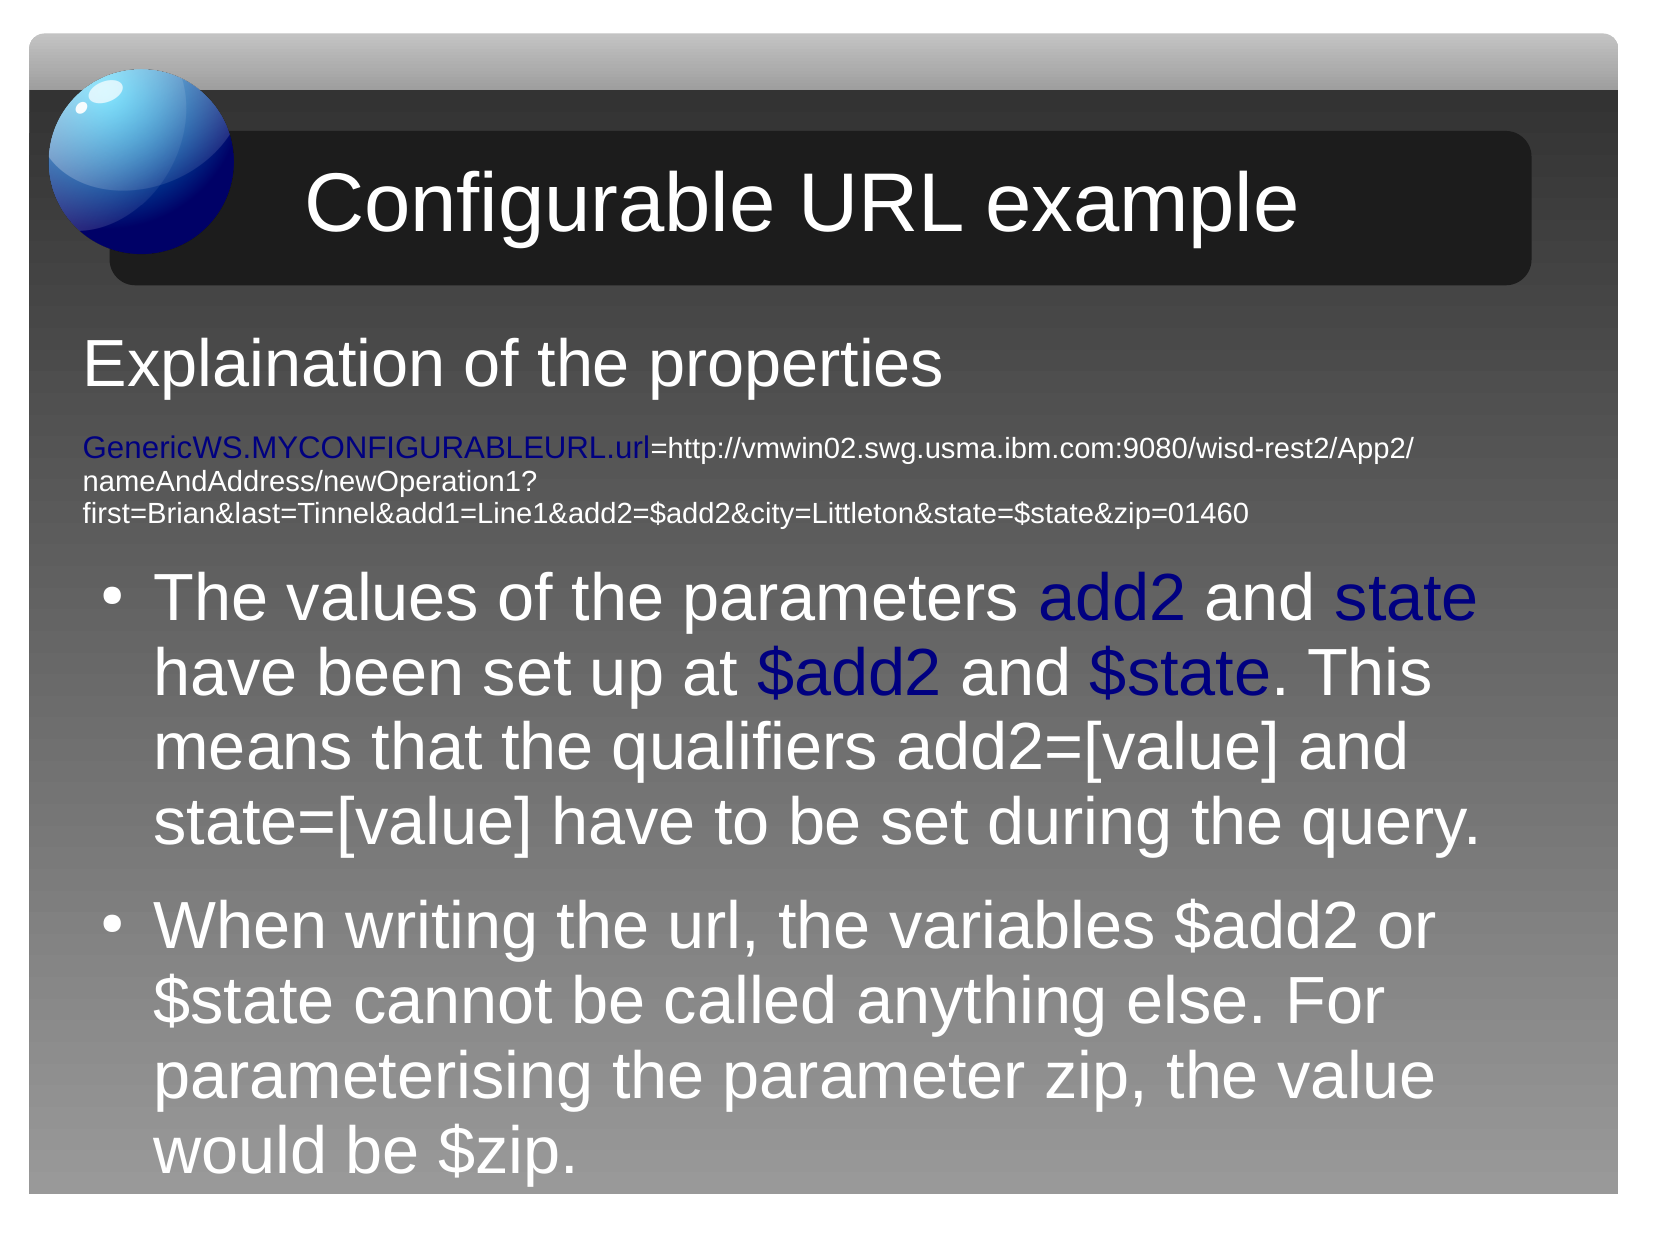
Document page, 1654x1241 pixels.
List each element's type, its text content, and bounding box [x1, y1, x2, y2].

list Explaination of the properties GenericWS.MYCONFIGURABLEURL.url=http://vmwin02.swg.usma.ibm.com:9080/wisd-rest2/App2/nameAndAddress/newOperation1?first=Brian&last=Tinnel&add1=Line1&add2=$add2&city=Littleton&state=$state&zip=01460 The values of the parameters add2 and state have been set up at $add2 and $state. This means that the qualifiers add2=[value] and state=[value] have to be set during the query. When writing the url, the variables $add2 or $state cannot be called anything else. For parameterising the parameter zip, the value would be $zip. [82, 325, 1571, 1188]
title Configurable URL example [82, 137, 1571, 267]
picture [29, 57, 253, 266]
